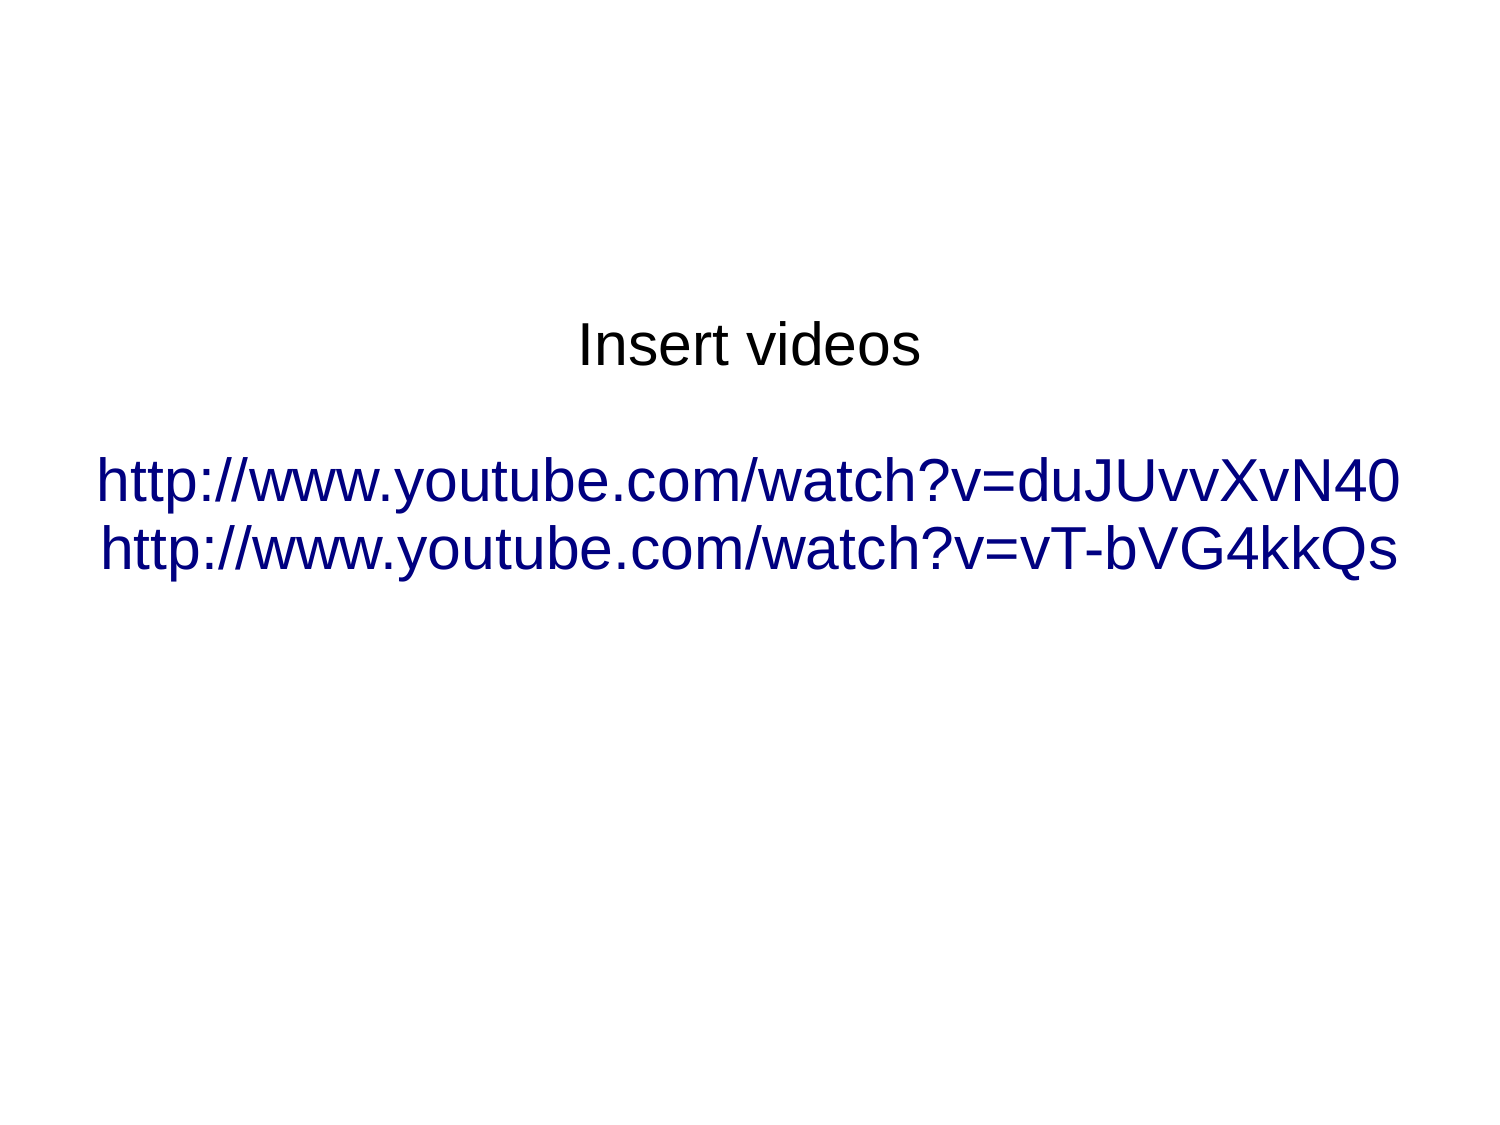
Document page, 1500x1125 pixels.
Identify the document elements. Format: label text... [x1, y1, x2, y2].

subtitle Insert videos http://www.youtube.com/watch?v=duJUvvXvN40 http://www.youtube.com/watch?v=vT-bVG4kkQs [75, 44, 1425, 916]
